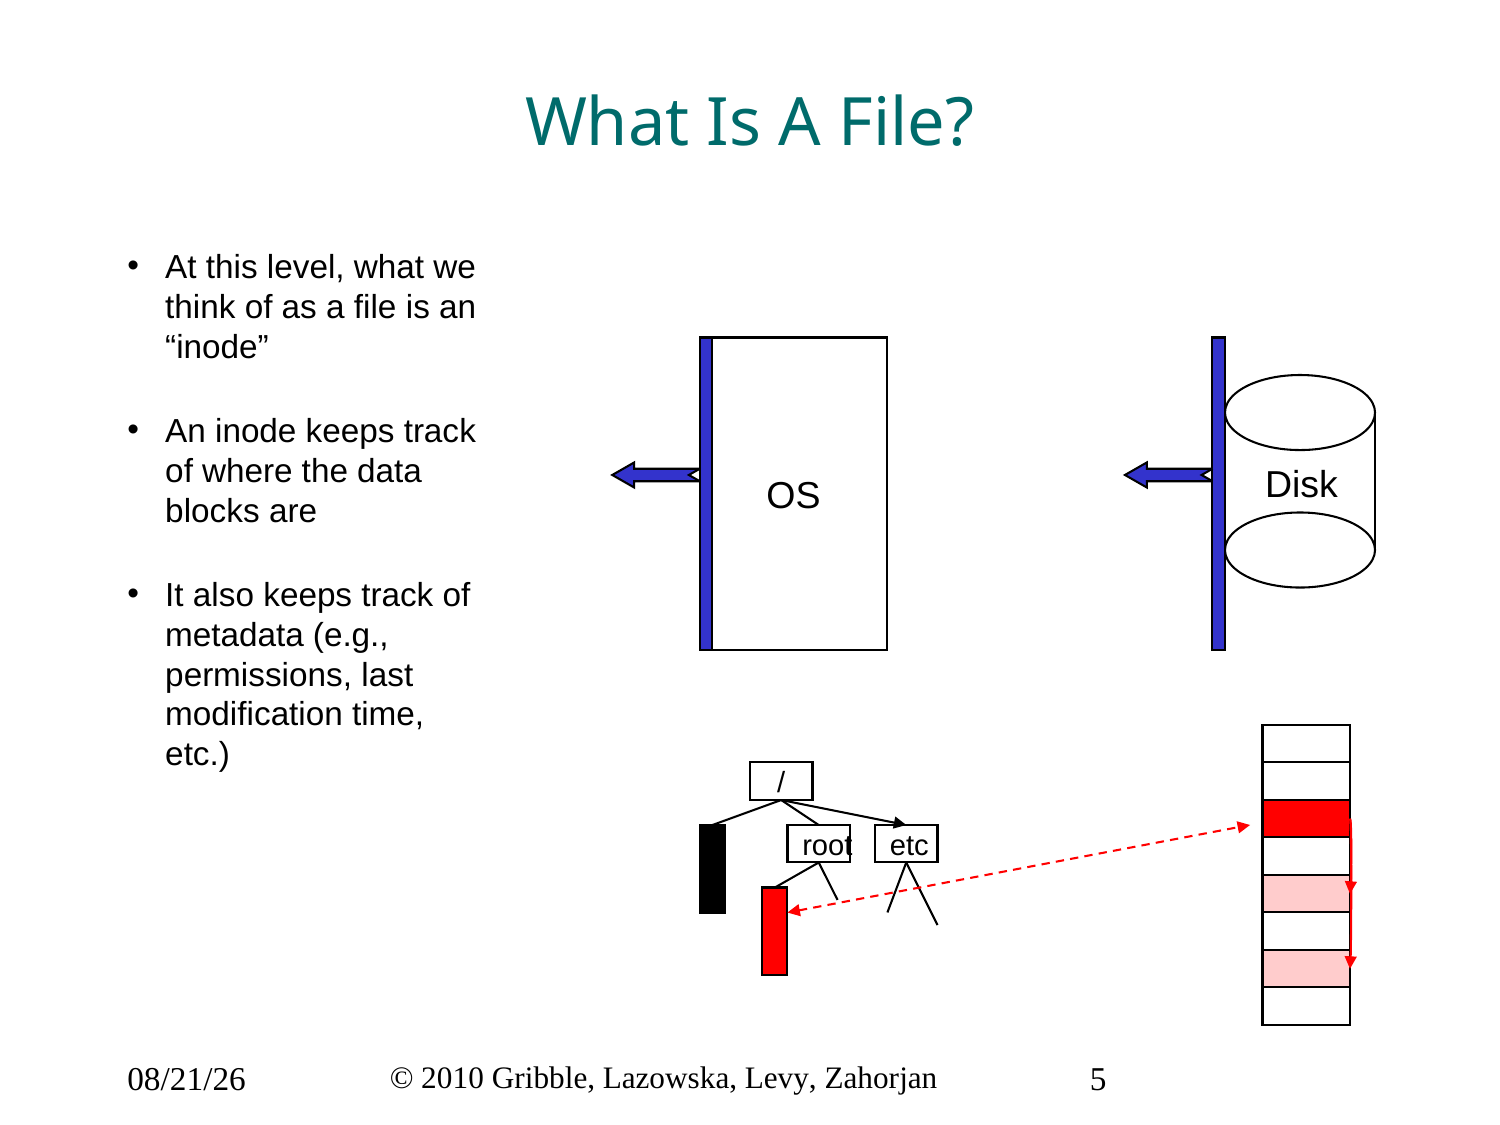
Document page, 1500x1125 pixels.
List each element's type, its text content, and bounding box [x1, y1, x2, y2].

text_box Disk [1250, 452, 1353, 513]
text_box OS [713, 337, 888, 651]
text_box [1262, 799, 1351, 836]
text_box [1124, 337, 1225, 651]
text_box [762, 887, 788, 976]
text_box [1262, 874, 1349, 911]
text_box At this level, what we think of as a file is an “inode” An inode keeps track of where the data blocks are It also keeps track of metadata (e.g., permissions, last modification time, etc.) [112, 237, 501, 838]
text_box [699, 825, 726, 913]
text_box root [787, 824, 850, 863]
text_box [612, 337, 713, 651]
text_box / [750, 762, 813, 800]
text_box [1262, 949, 1351, 986]
title What Is A File? [112, 62, 1388, 175]
text_box etc [875, 824, 938, 863]
